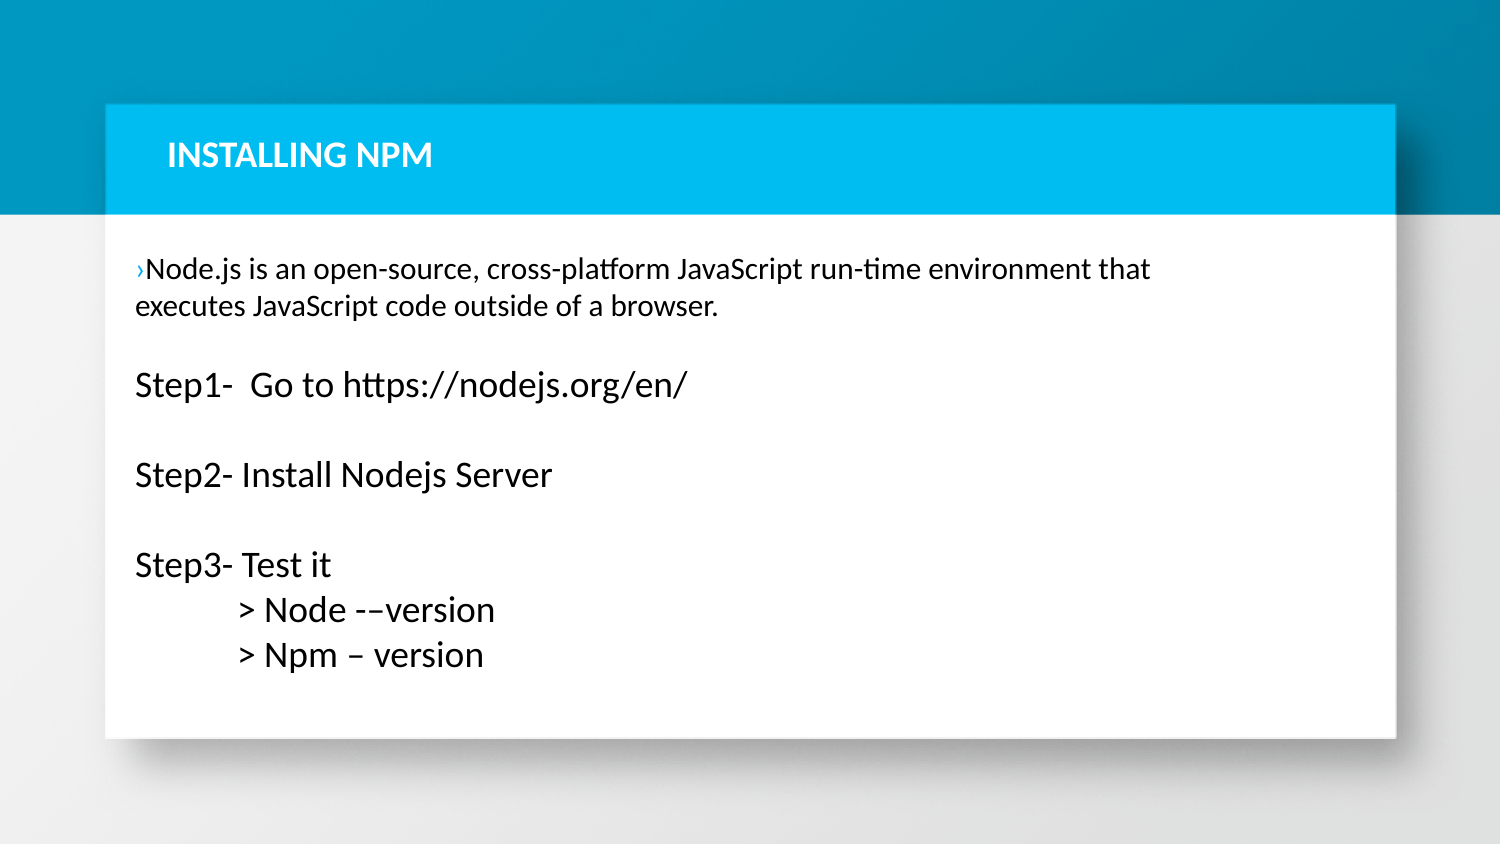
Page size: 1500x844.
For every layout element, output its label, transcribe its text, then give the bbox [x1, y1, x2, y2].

picture [0, 215, 1500, 844]
text_box ›Node.js is an open-source, cross-platform JavaScript run-time environment that executes JavaScript code outside of a browser. Step1- Go to https://nodejs.org/en/ Step2- Install Nodejs Server Step3- Test it > Node -–version > Npm – version [135, 208, 1231, 713]
title INSTALLING NPM [165, 127, 934, 361]
